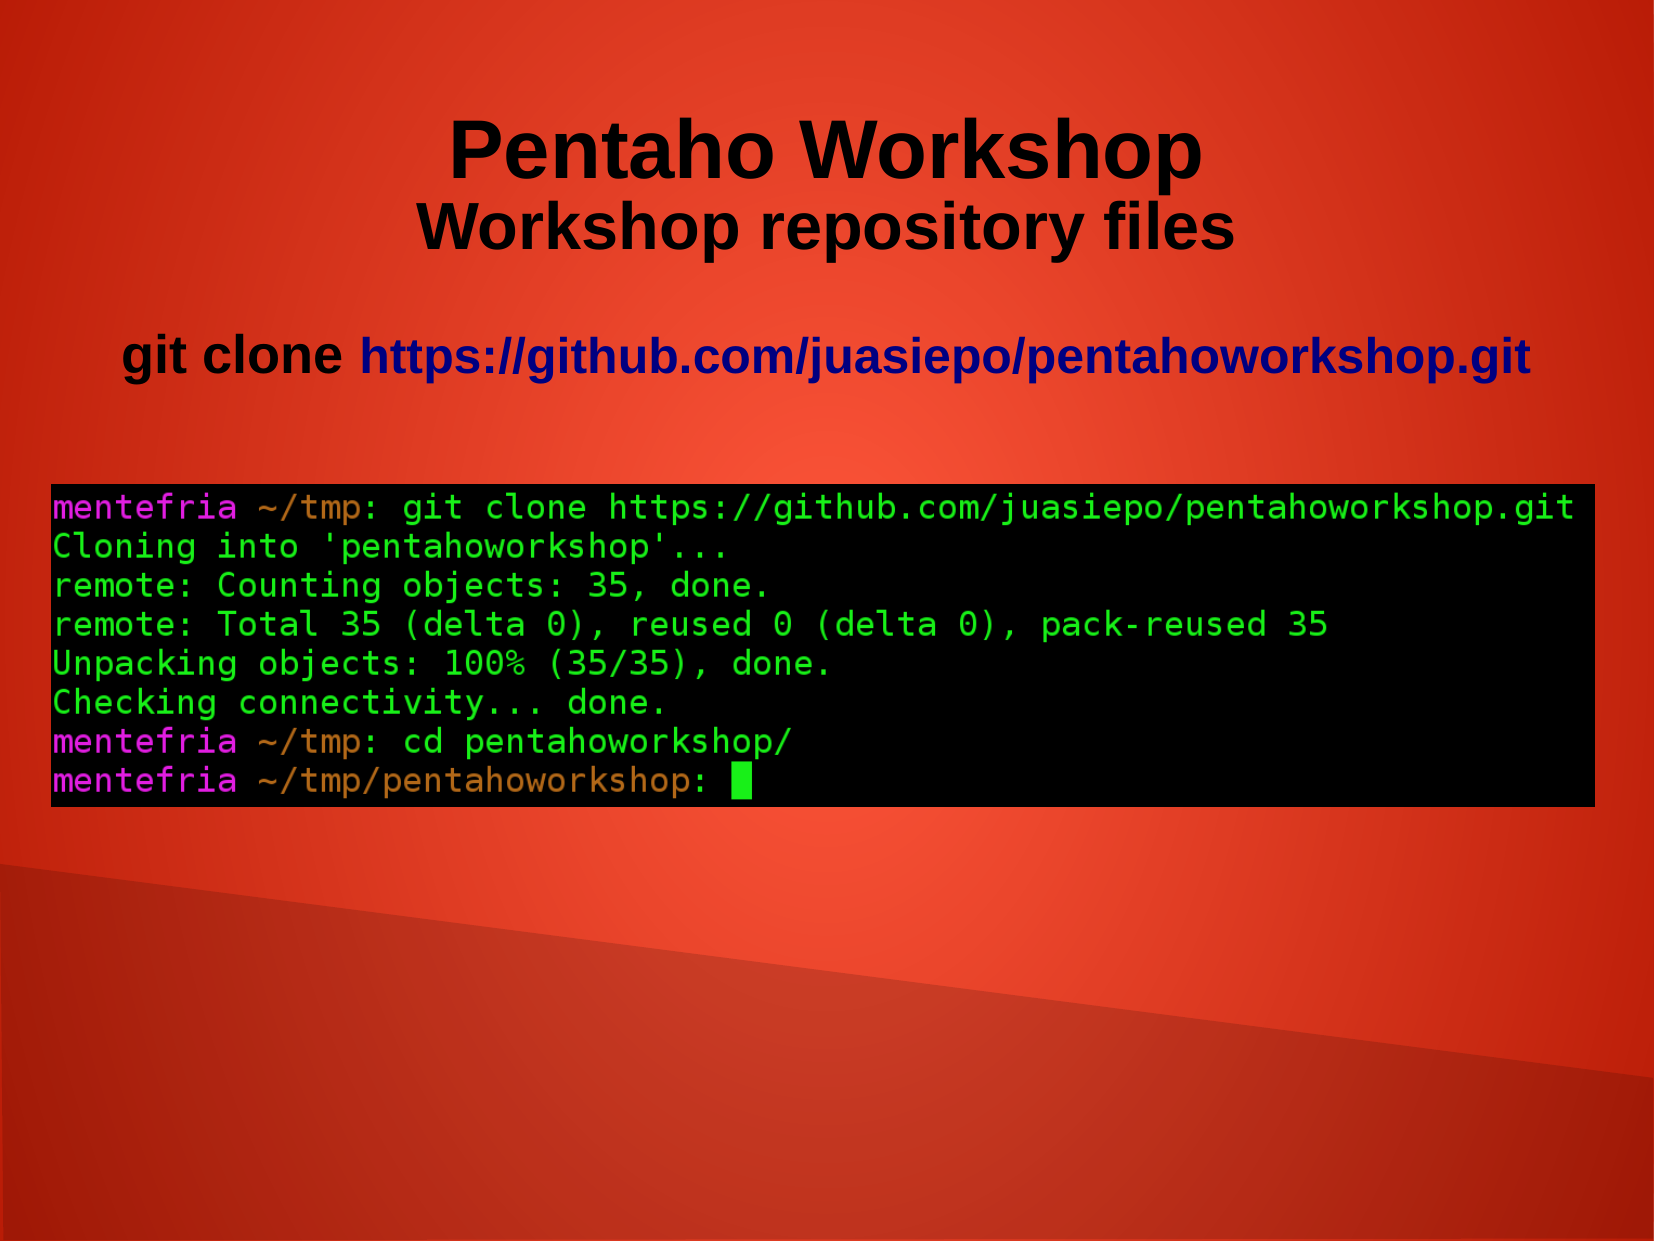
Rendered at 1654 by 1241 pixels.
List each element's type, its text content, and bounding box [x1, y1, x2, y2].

picture [51, 484, 1595, 807]
subtitle Workshop repository files git clone https://github.com/juasiepo/pentahoworkshop.git [82, 807, 1571, 1111]
title Pentaho Workshop [82, 47, 1571, 189]
subtitle Workshop repository files git clone https://github.com/juasiepo/pentahoworkshop.git [82, 189, 1571, 484]
